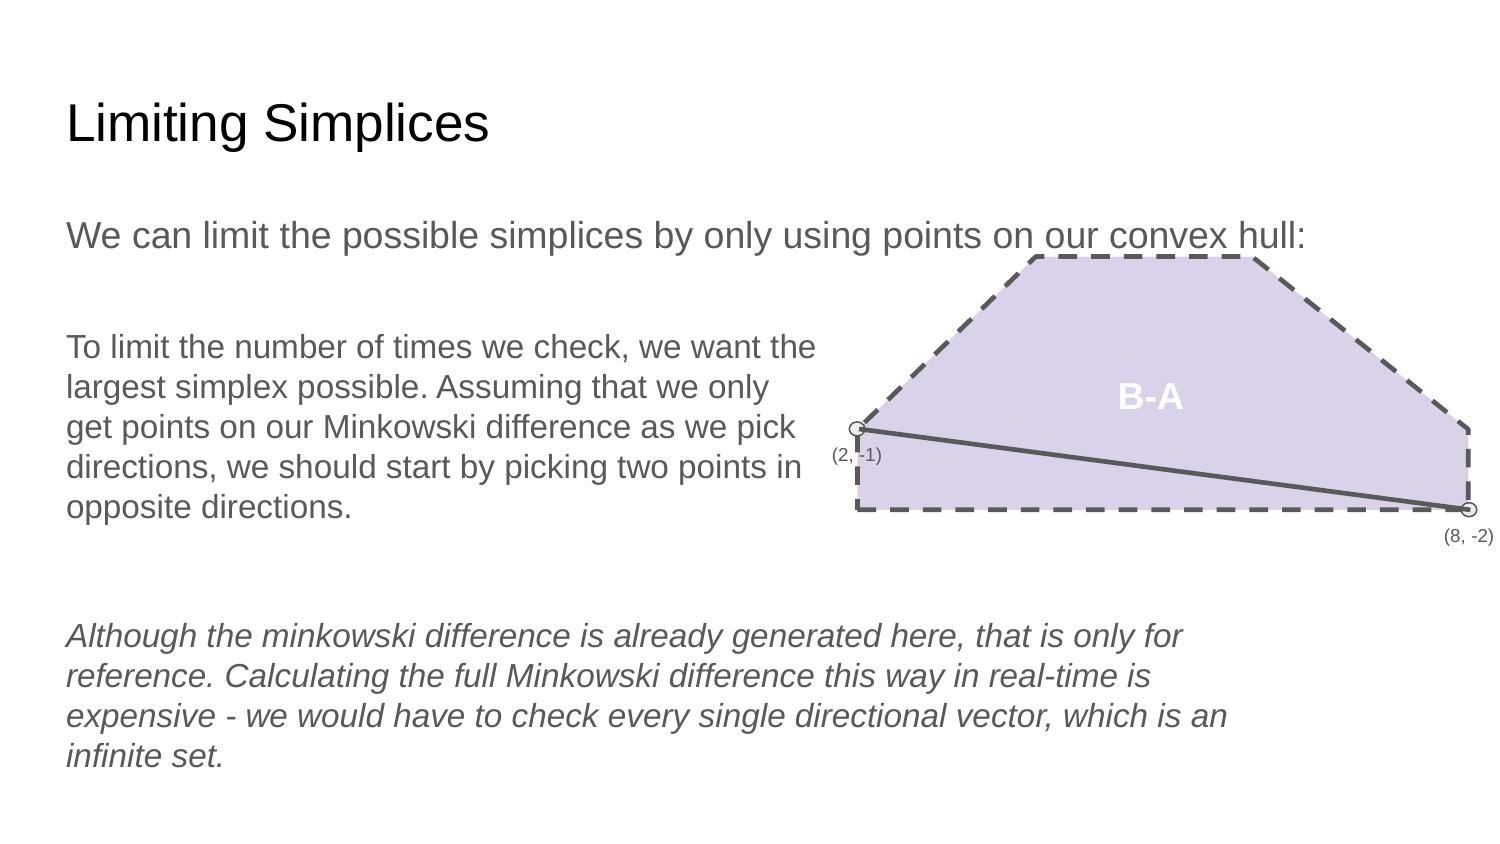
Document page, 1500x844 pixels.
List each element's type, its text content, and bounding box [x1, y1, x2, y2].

text_box Although the minkowski difference is already generated here, that is only for reference. Calculating the full Minkowski difference this way in real-time is expensive - we would have to check every single directional vector, which is an infinite set. [51, 599, 1264, 790]
text_box (8, -2) [1418, 515, 1500, 554]
list We can limit the possible simplices by only using points on our convex hull: [51, 189, 1449, 283]
text_box [849, 256, 1477, 517]
text_box (2, -1) [806, 435, 908, 474]
title Limiting Simplices [51, 72, 1449, 167]
text_box To limit the number of times we check, we want the largest simplex possible. Assuming that we only get points on our Minkowski difference as we pick directions, we should start by picking two points in opposite directions. [51, 310, 835, 599]
text_box B-A [1070, 356, 1232, 432]
text_box [857, 438, 1445, 510]
